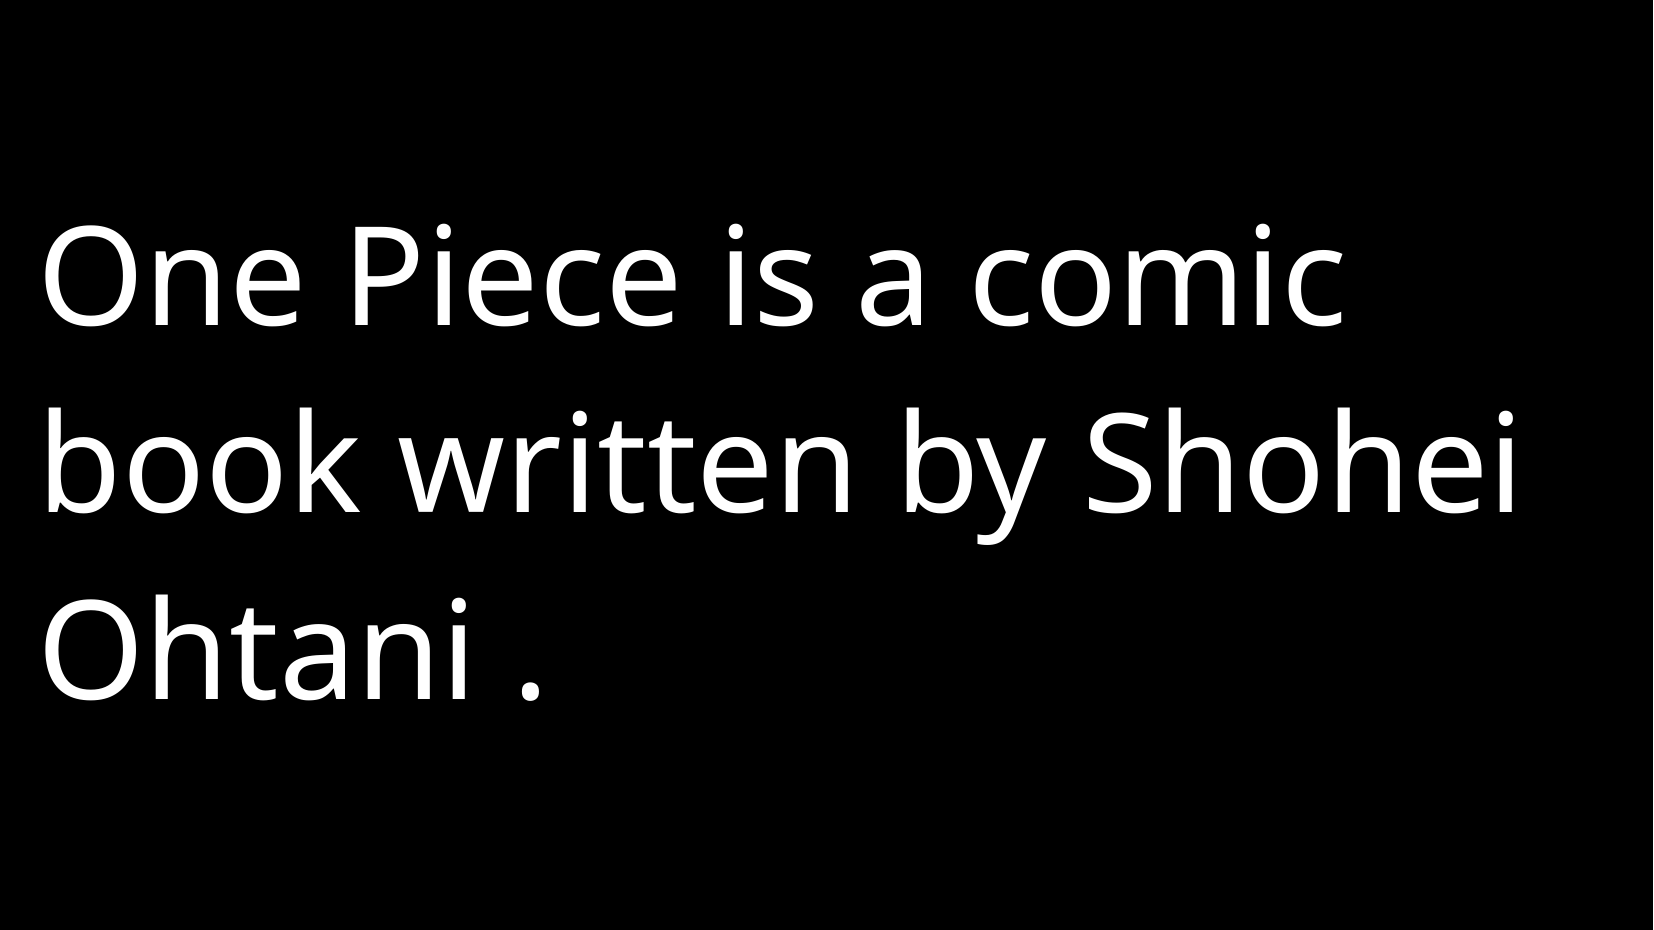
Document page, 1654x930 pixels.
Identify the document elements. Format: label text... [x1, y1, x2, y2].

title One Piece is a comic book written by Shohei Ohtani . [37, 19, 1612, 900]
